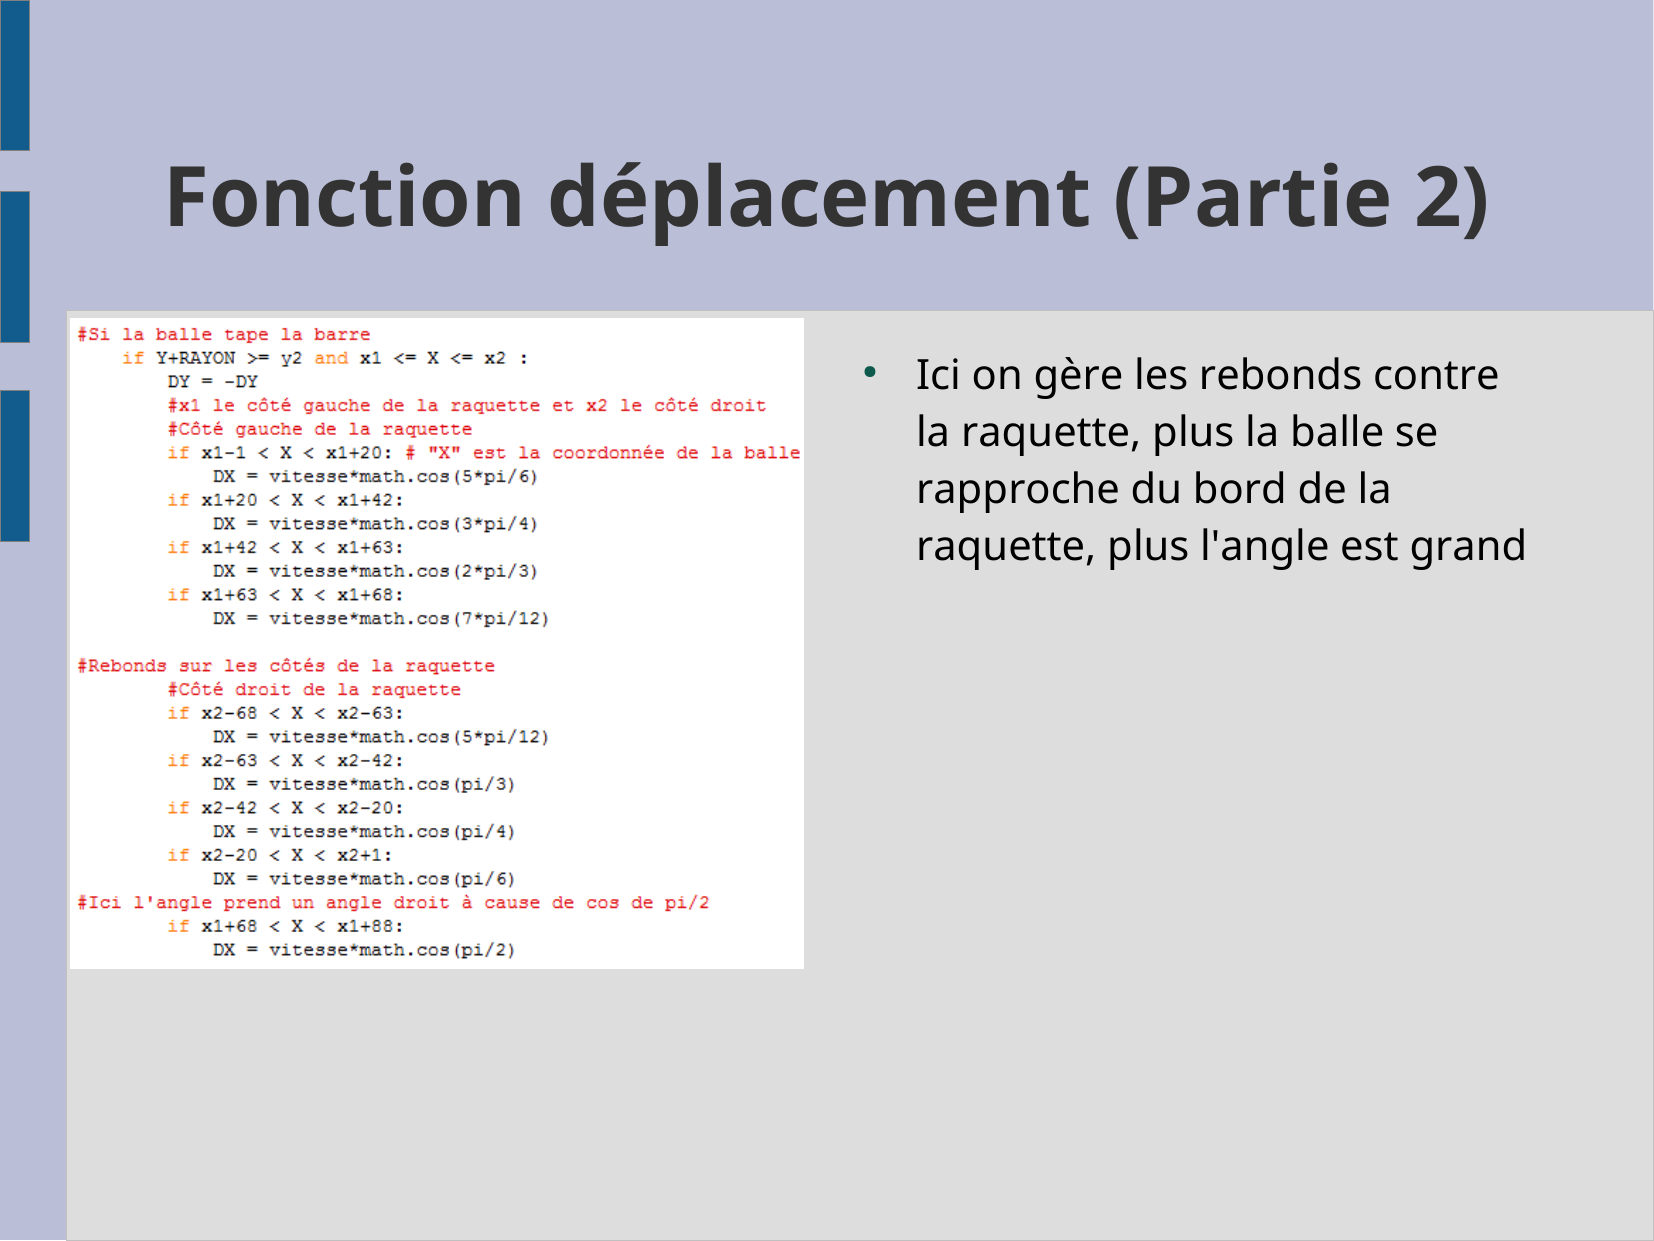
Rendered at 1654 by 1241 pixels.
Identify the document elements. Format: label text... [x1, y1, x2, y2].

list Ici on gère les rebonds contre la raquette, plus la balle se rapproche du bord de la raquette, plus l'angle est grand [845, 344, 1535, 718]
title Fonction déplacement (Partie 2) [121, 91, 1534, 299]
picture [70, 318, 804, 969]
